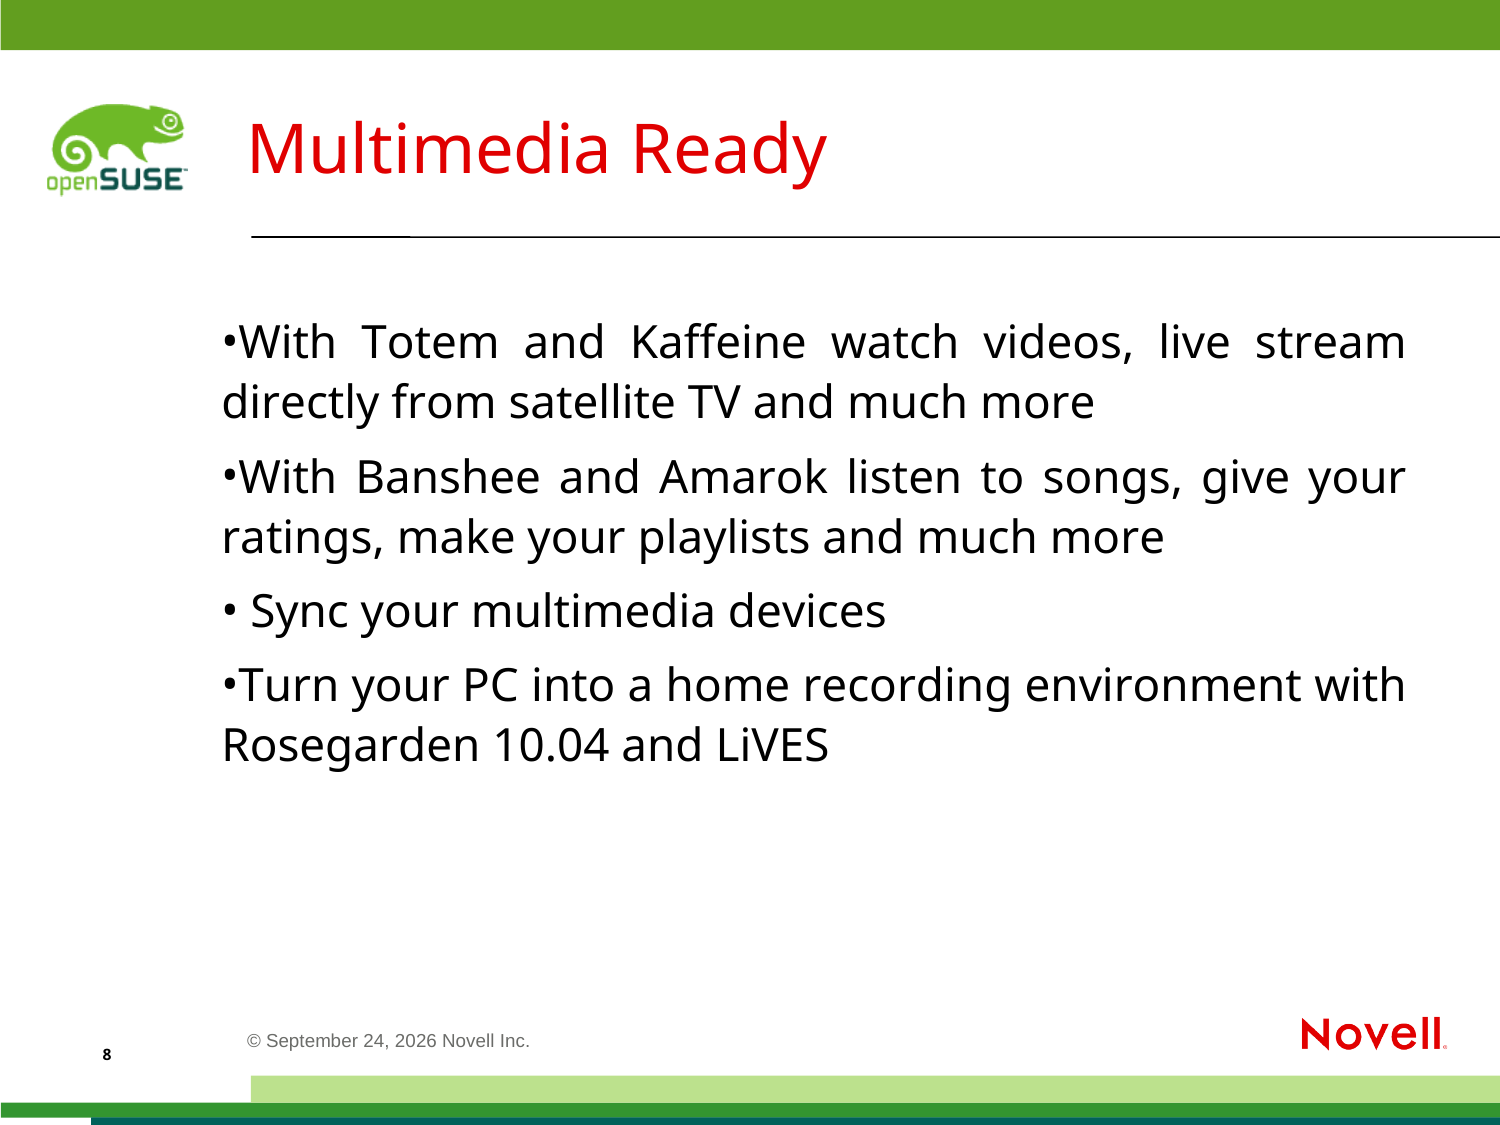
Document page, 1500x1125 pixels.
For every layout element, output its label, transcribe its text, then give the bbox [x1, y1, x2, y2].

picture [47, 104, 188, 197]
title Multimedia Ready [246, 60, 1409, 239]
list With Totem and Kaffeine watch videos, live stream directly from satellite TV and much more With Banshee and Amarok listen to songs, give your ratings, make your playlists and much more Sync your multimedia devices Turn your PC into a home recording environment with Rosegarden 10.04 and LiVES [206, 303, 1423, 857]
picture [1295, 1011, 1453, 1056]
